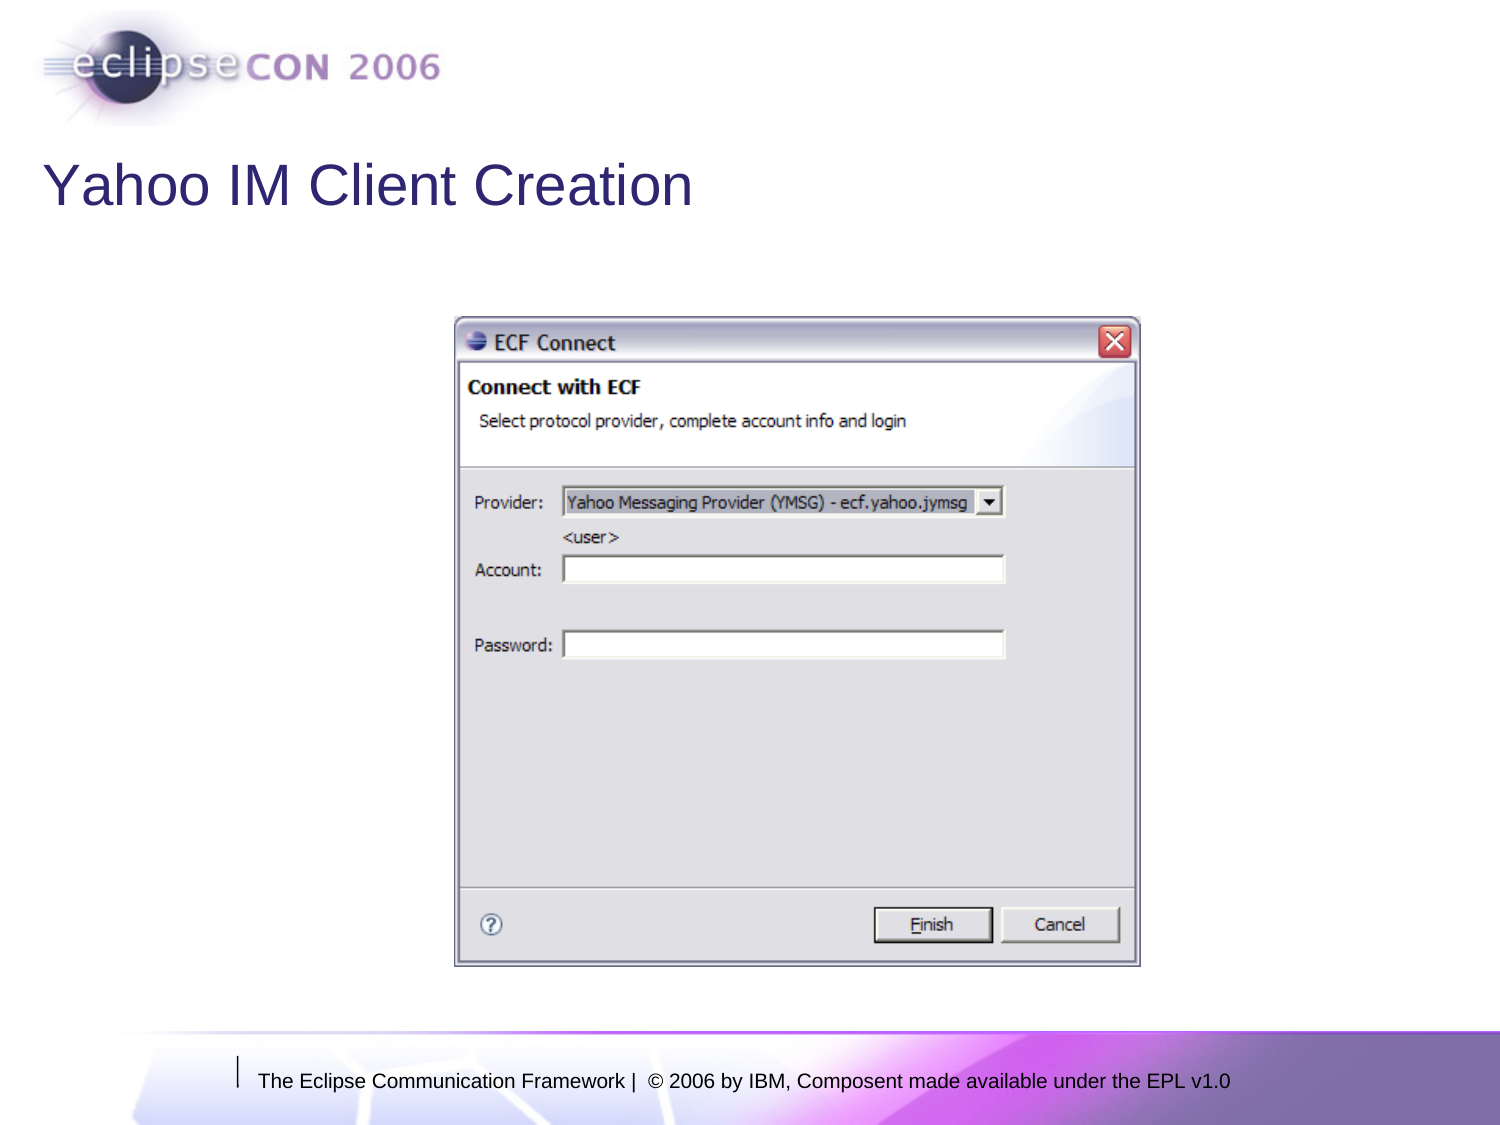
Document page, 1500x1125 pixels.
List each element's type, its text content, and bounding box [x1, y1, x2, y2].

picture [31, 10, 1040, 126]
picture [454, 316, 1141, 967]
picture [0, 1031, 1500, 1125]
title Yahoo IM Client Creation [27, 157, 1500, 248]
